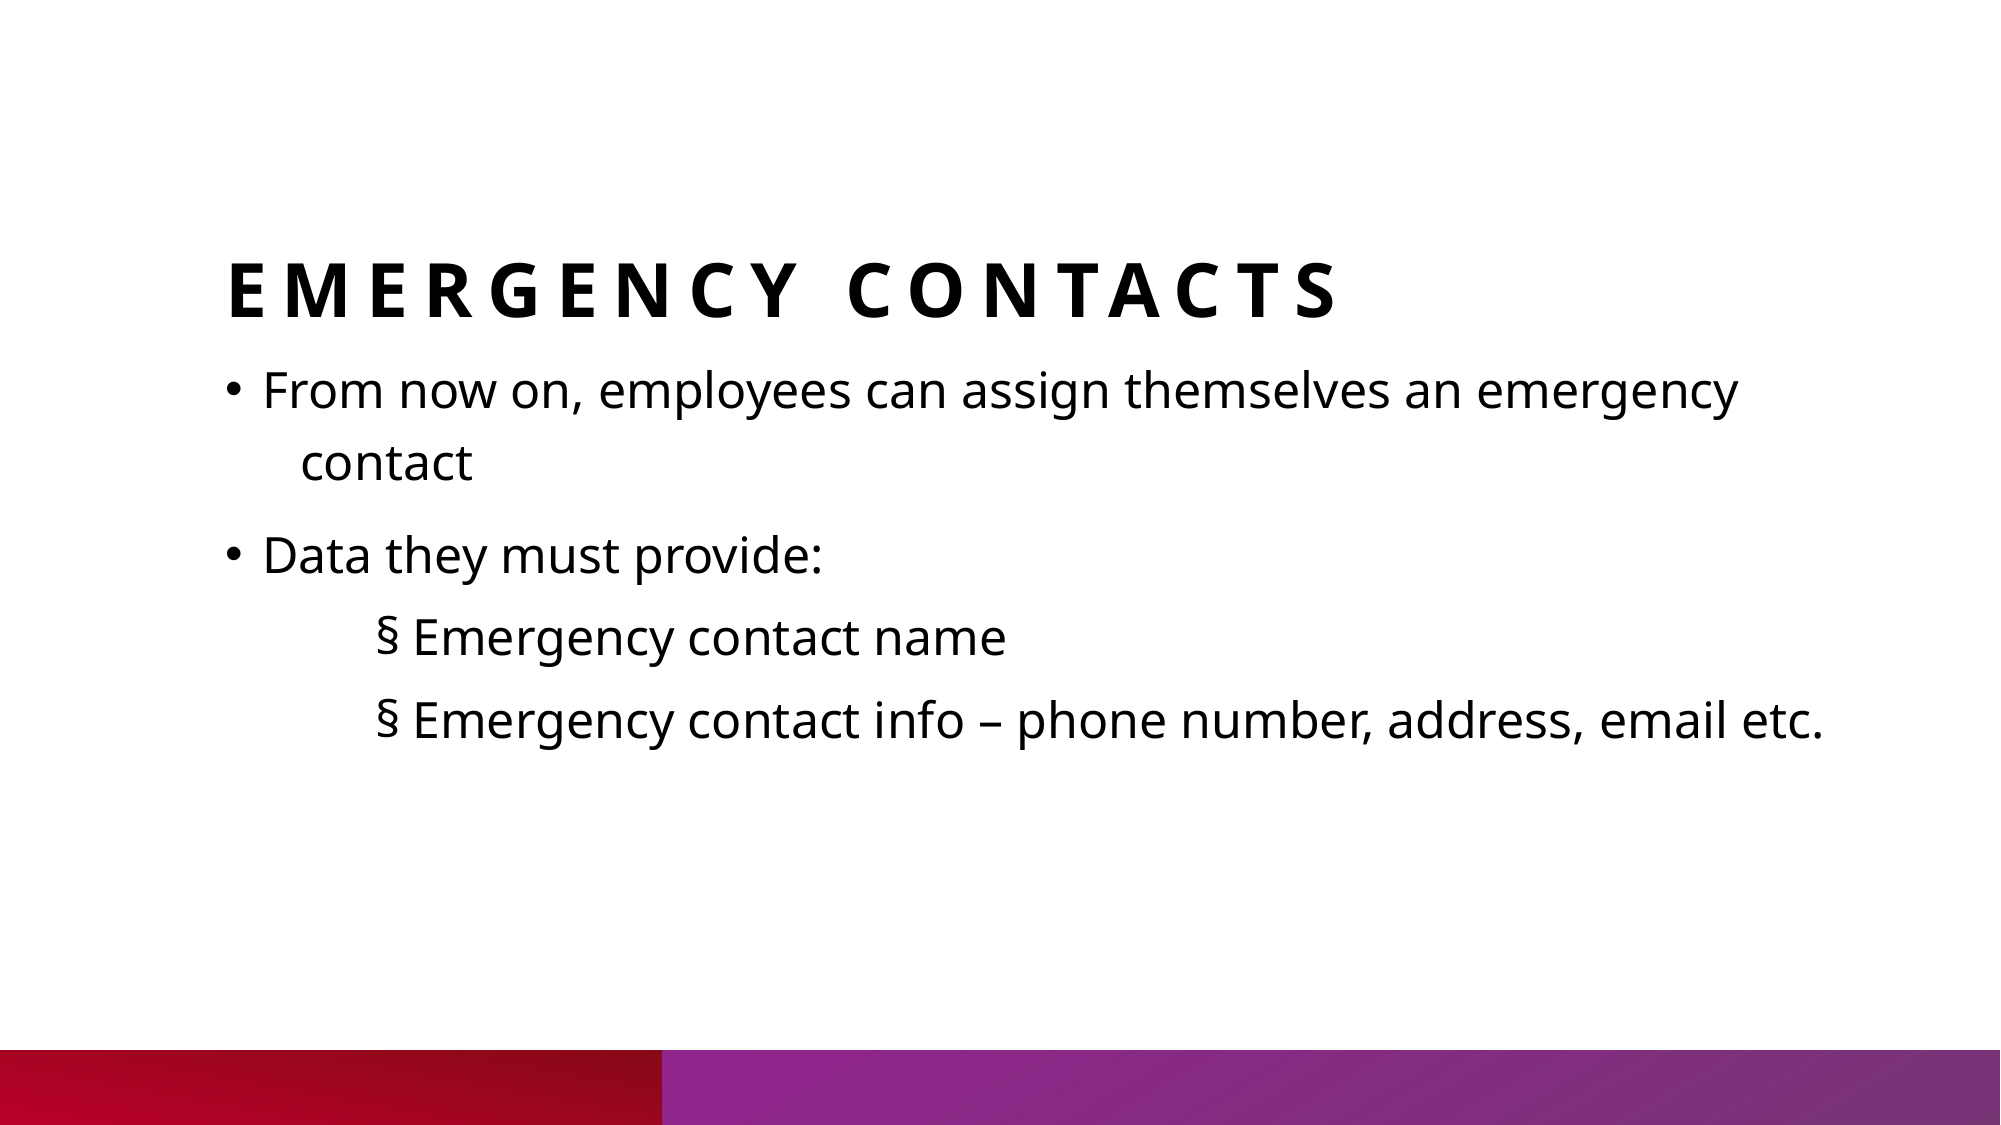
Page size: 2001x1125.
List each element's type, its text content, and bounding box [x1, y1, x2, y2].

title Emergency contacts [225, 130, 1906, 334]
list From now on, employees can assign themselves an emergency contact Data they must provide: Emergency contact name Emergency contact info – phone number, address, email etc. [225, 346, 1906, 996]
